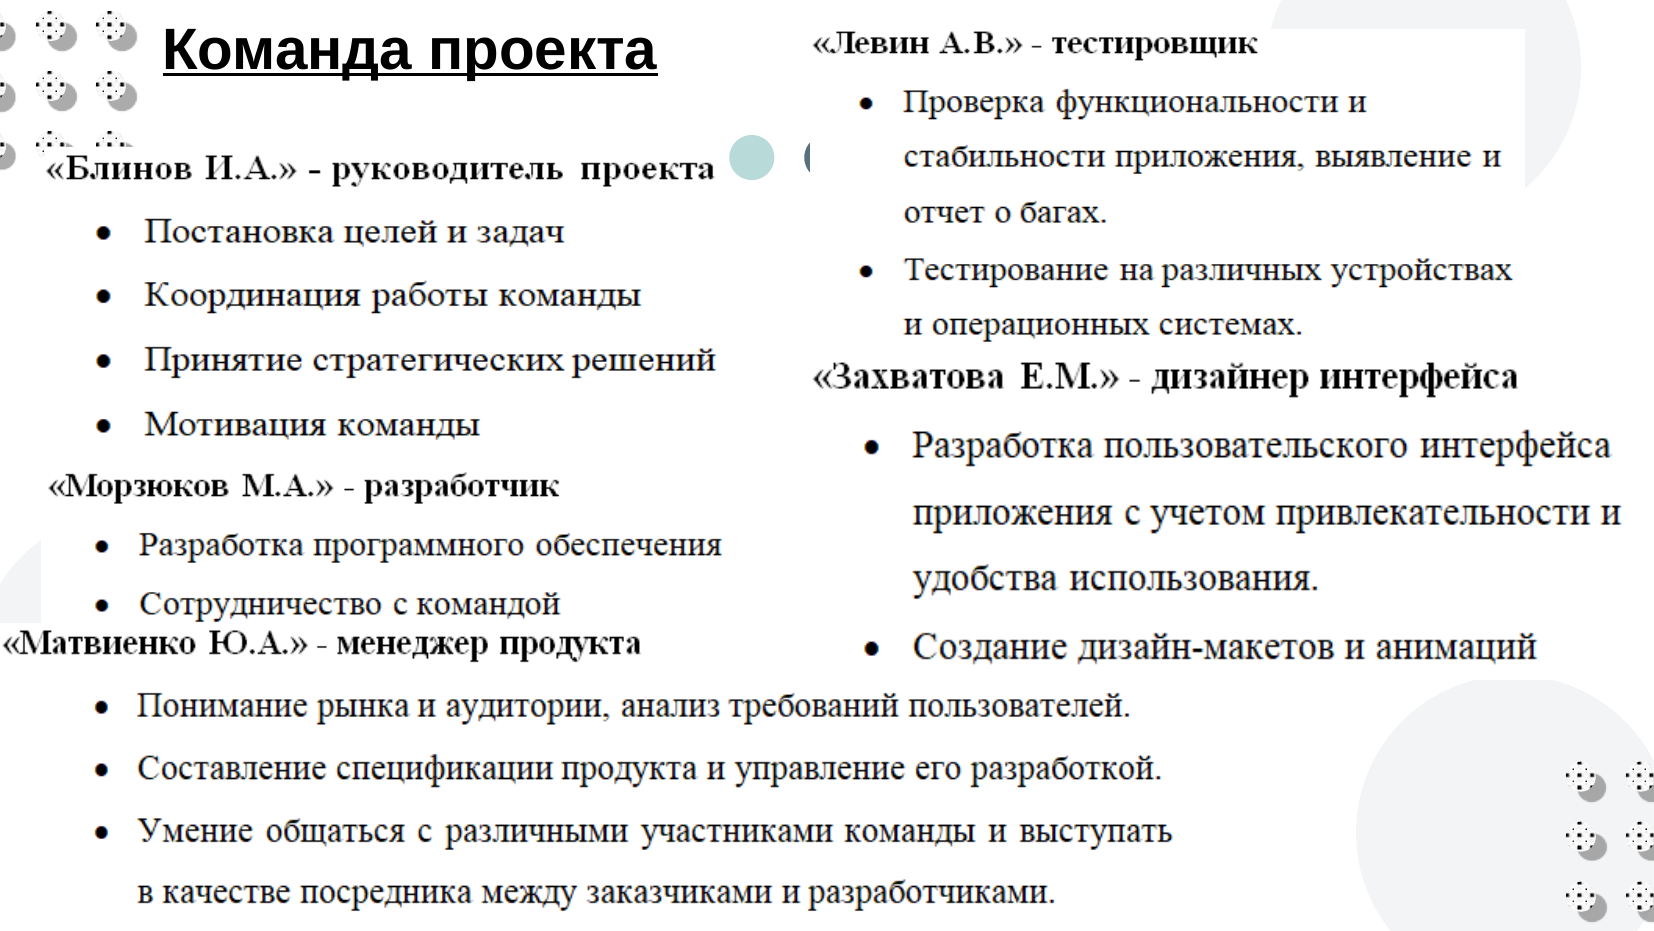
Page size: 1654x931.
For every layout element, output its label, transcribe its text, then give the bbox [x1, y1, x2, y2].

picture [35, 130, 724, 443]
text_box Команда проекта [147, 0, 958, 90]
picture [0, 13, 6, 38]
picture [1565, 821, 1596, 852]
picture [95, 70, 126, 101]
picture [1565, 761, 1596, 792]
picture [0, 29, 1625, 922]
picture [95, 10, 126, 41]
text_box [729, 135, 775, 181]
text_box [804, 142, 810, 173]
picture [1625, 761, 1654, 792]
picture [1565, 881, 1596, 912]
picture [35, 70, 66, 101]
picture [1625, 821, 1654, 852]
picture [1625, 881, 1654, 912]
picture [0, 133, 7, 159]
picture [0, 74, 6, 99]
picture [35, 10, 66, 41]
